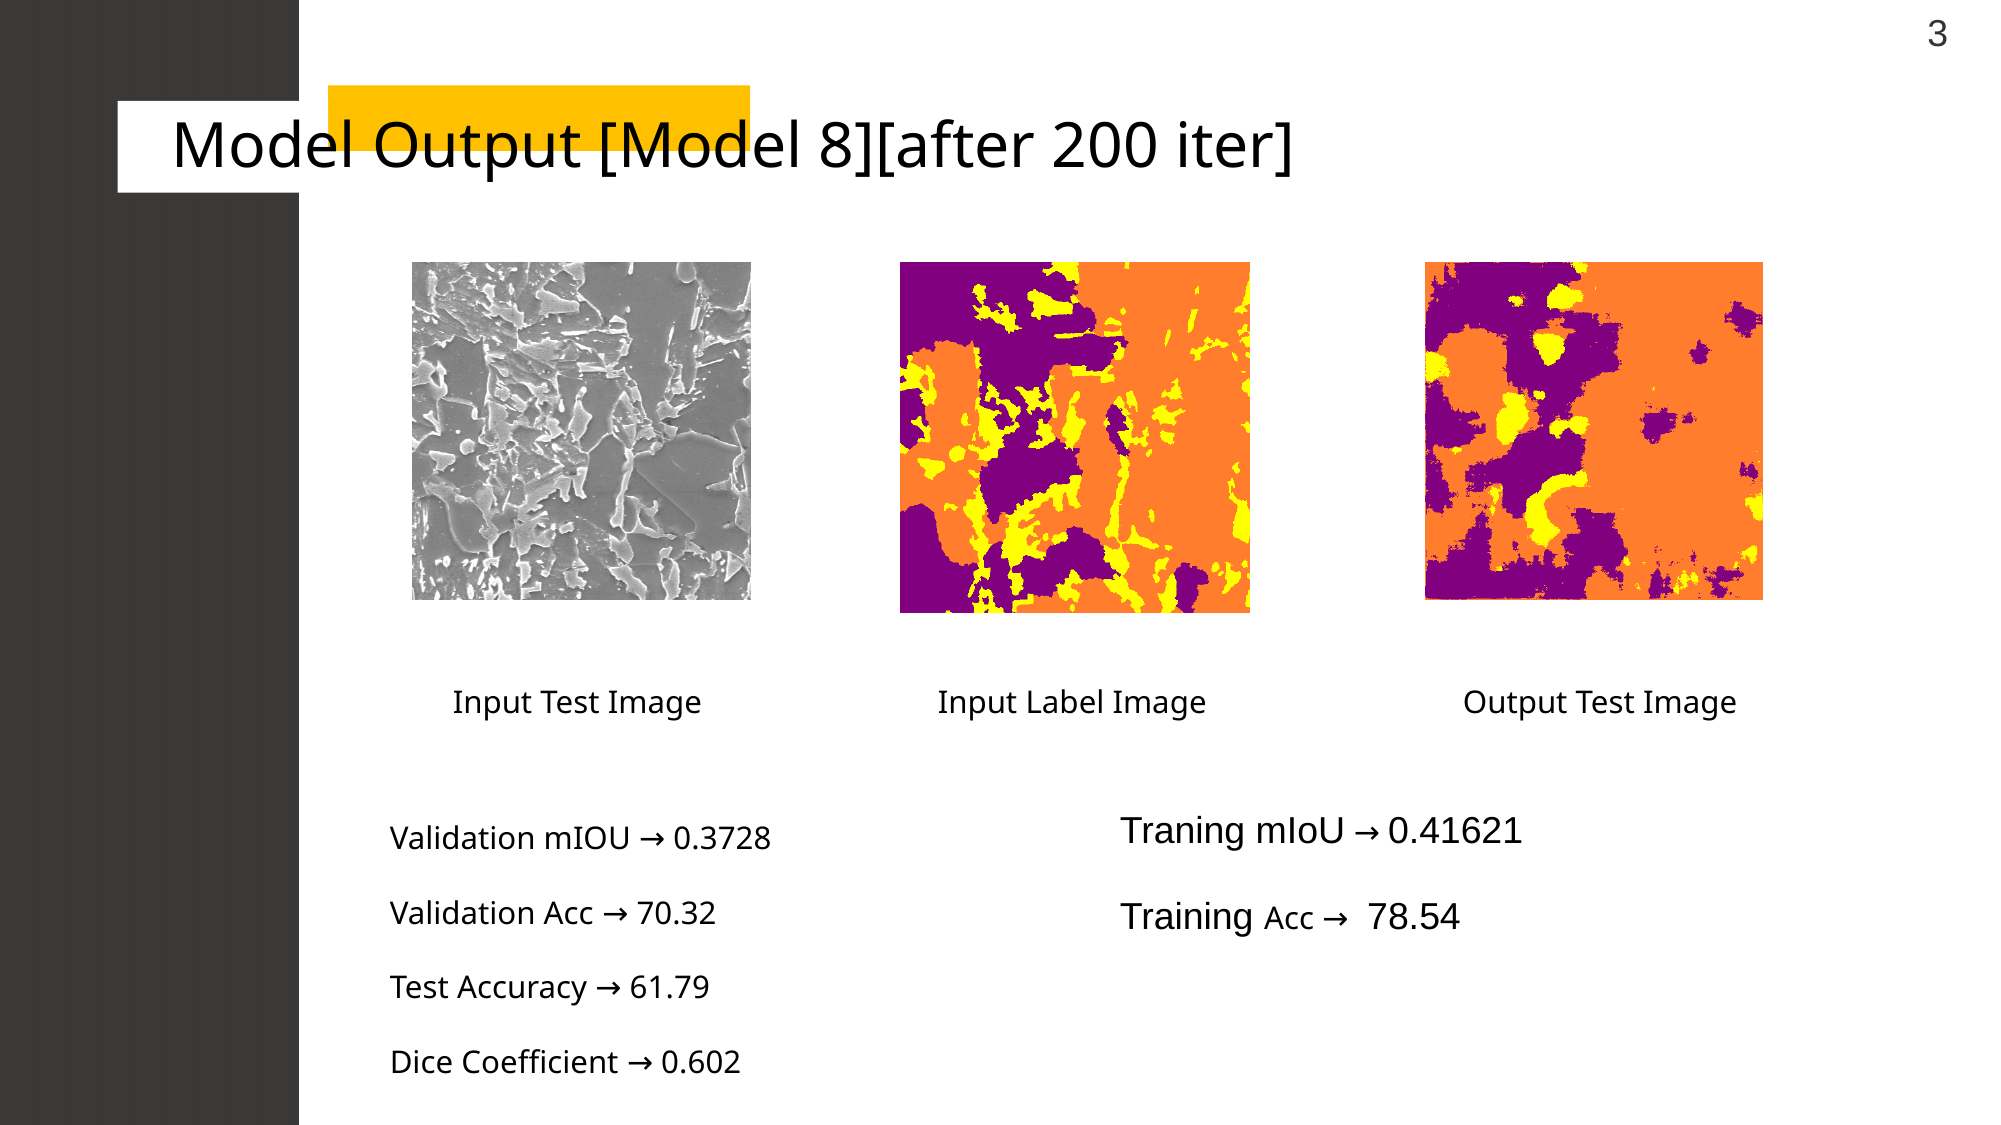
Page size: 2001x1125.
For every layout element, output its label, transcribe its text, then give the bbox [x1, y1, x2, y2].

picture [412, 262, 751, 601]
text_box [117, 100, 329, 193]
picture [900, 262, 1250, 613]
text_box Input Label Image [923, 674, 1276, 728]
picture [1425, 262, 1763, 601]
text_box [328, 85, 751, 97]
text_box Validation mIOU → 0.3728 Validation Acc → 70.32 Test Accuracy → 61.79 Dice Coefficient → 0.602 [374, 810, 1238, 1088]
text_box <number> [1912, 4, 2000, 76]
text_box Input Test Image [438, 674, 753, 728]
text_box Output Test Image [1448, 674, 1801, 728]
picture [0, 0, 299, 1125]
text_box Traning mIoU → 0.41621 Training Acc → 78.54 [1105, 802, 1913, 944]
text_box Model Output [Model 8][after 200 iter] [156, 97, 1312, 188]
